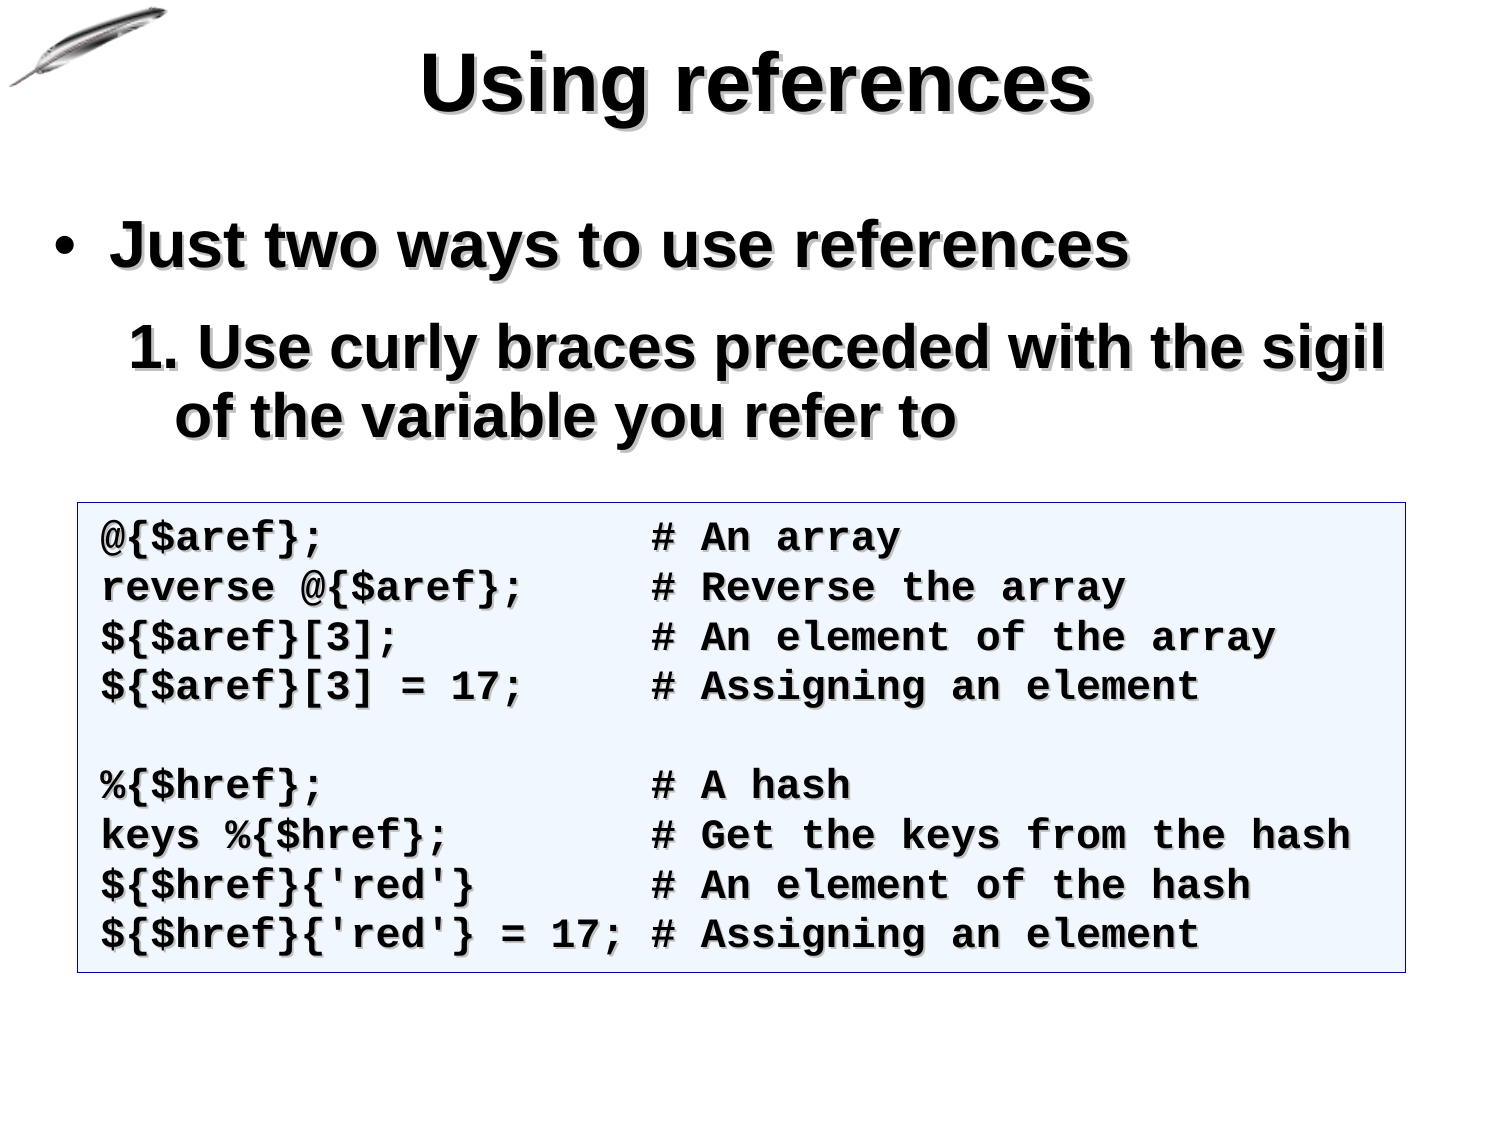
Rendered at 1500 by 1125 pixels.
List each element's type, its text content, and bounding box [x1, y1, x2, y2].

title Using references [419, 0, 1459, 176]
picture [5, 5, 173, 89]
list Just two ways to use references Use curly braces preceded with the sigil of the variable you refer to [53, 207, 1447, 1084]
text_box @{$aref}; # An array reverse @{$aref}; # Reverse the array ${$aref}[3]; # An element of the array ${$aref}[3] = 17; # Assigning an element %{$href}; # A hash keys %{$href}; # Get the keys from the hash ${$href}{'red'} # An element of the hash ${$href}{'red'} = 17; # Assigning an element [76, 501, 1406, 973]
